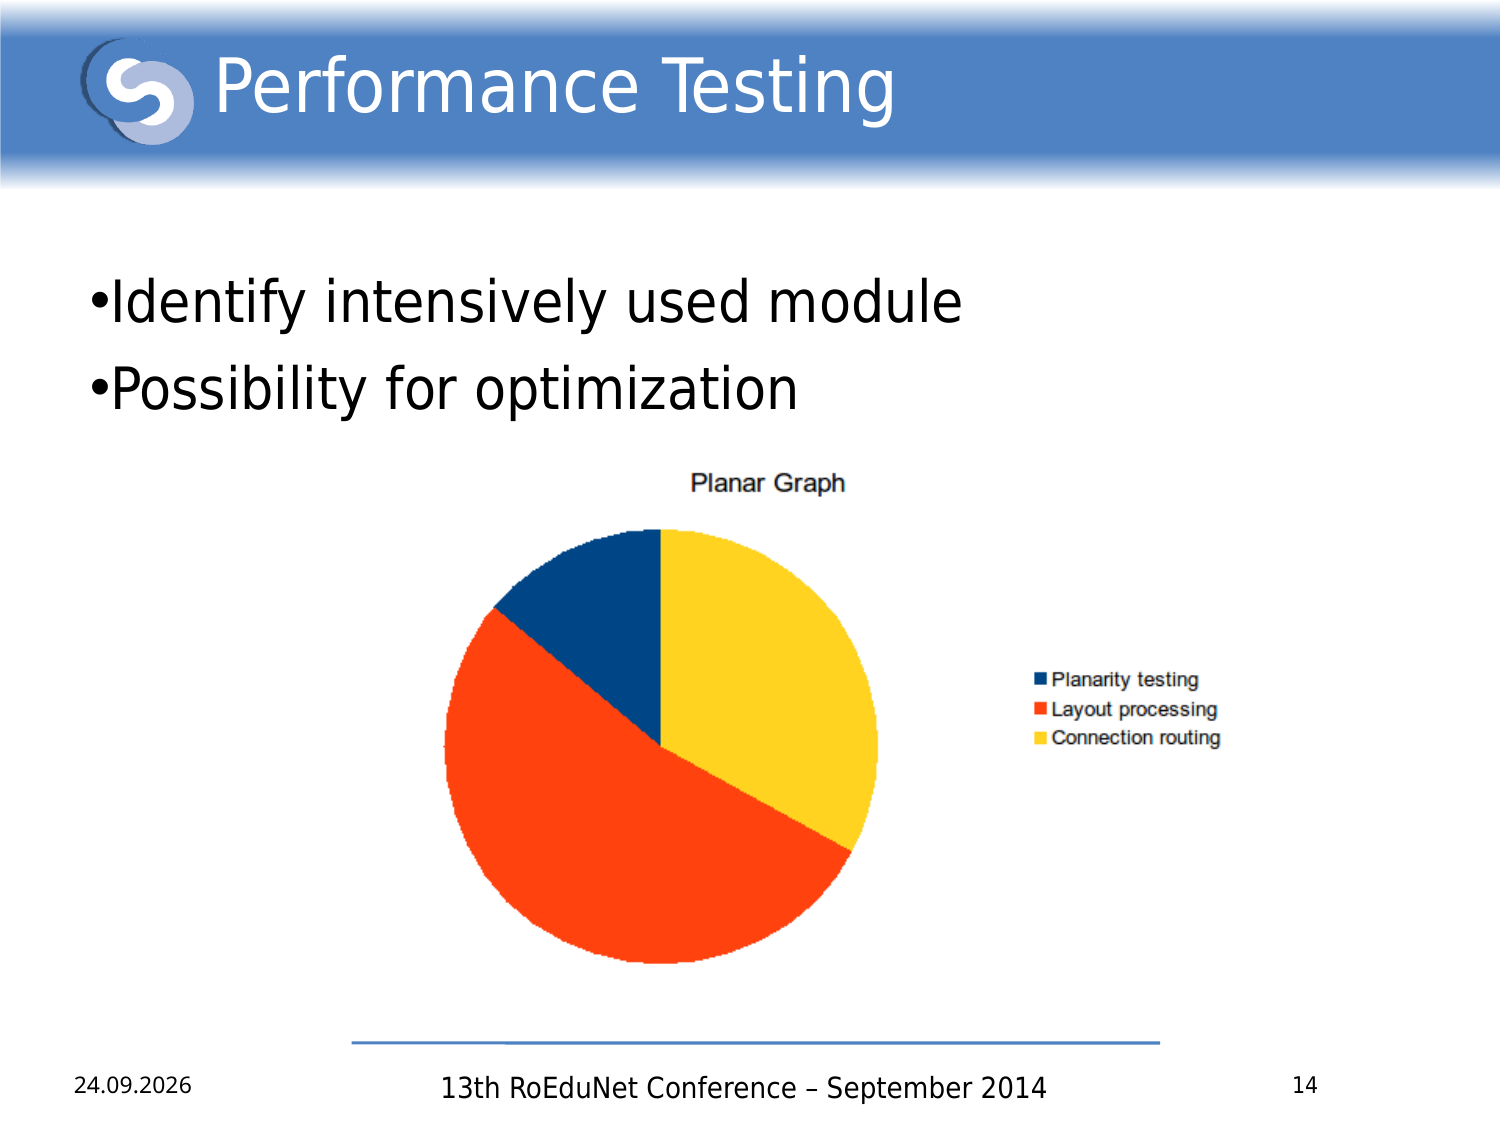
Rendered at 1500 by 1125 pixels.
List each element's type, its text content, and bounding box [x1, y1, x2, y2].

title Performance Testing [199, 11, 1425, 155]
text_box <number> [1277, 1061, 1426, 1108]
text_box 13th RoEduNet Conference – September 2014 [421, 1061, 1067, 1108]
list Identify intensively used module Possibility for optimization [75, 213, 1418, 473]
picture [0, 0, 1500, 189]
text_box 12.09.2014 [59, 1062, 245, 1109]
picture [295, 442, 1241, 975]
